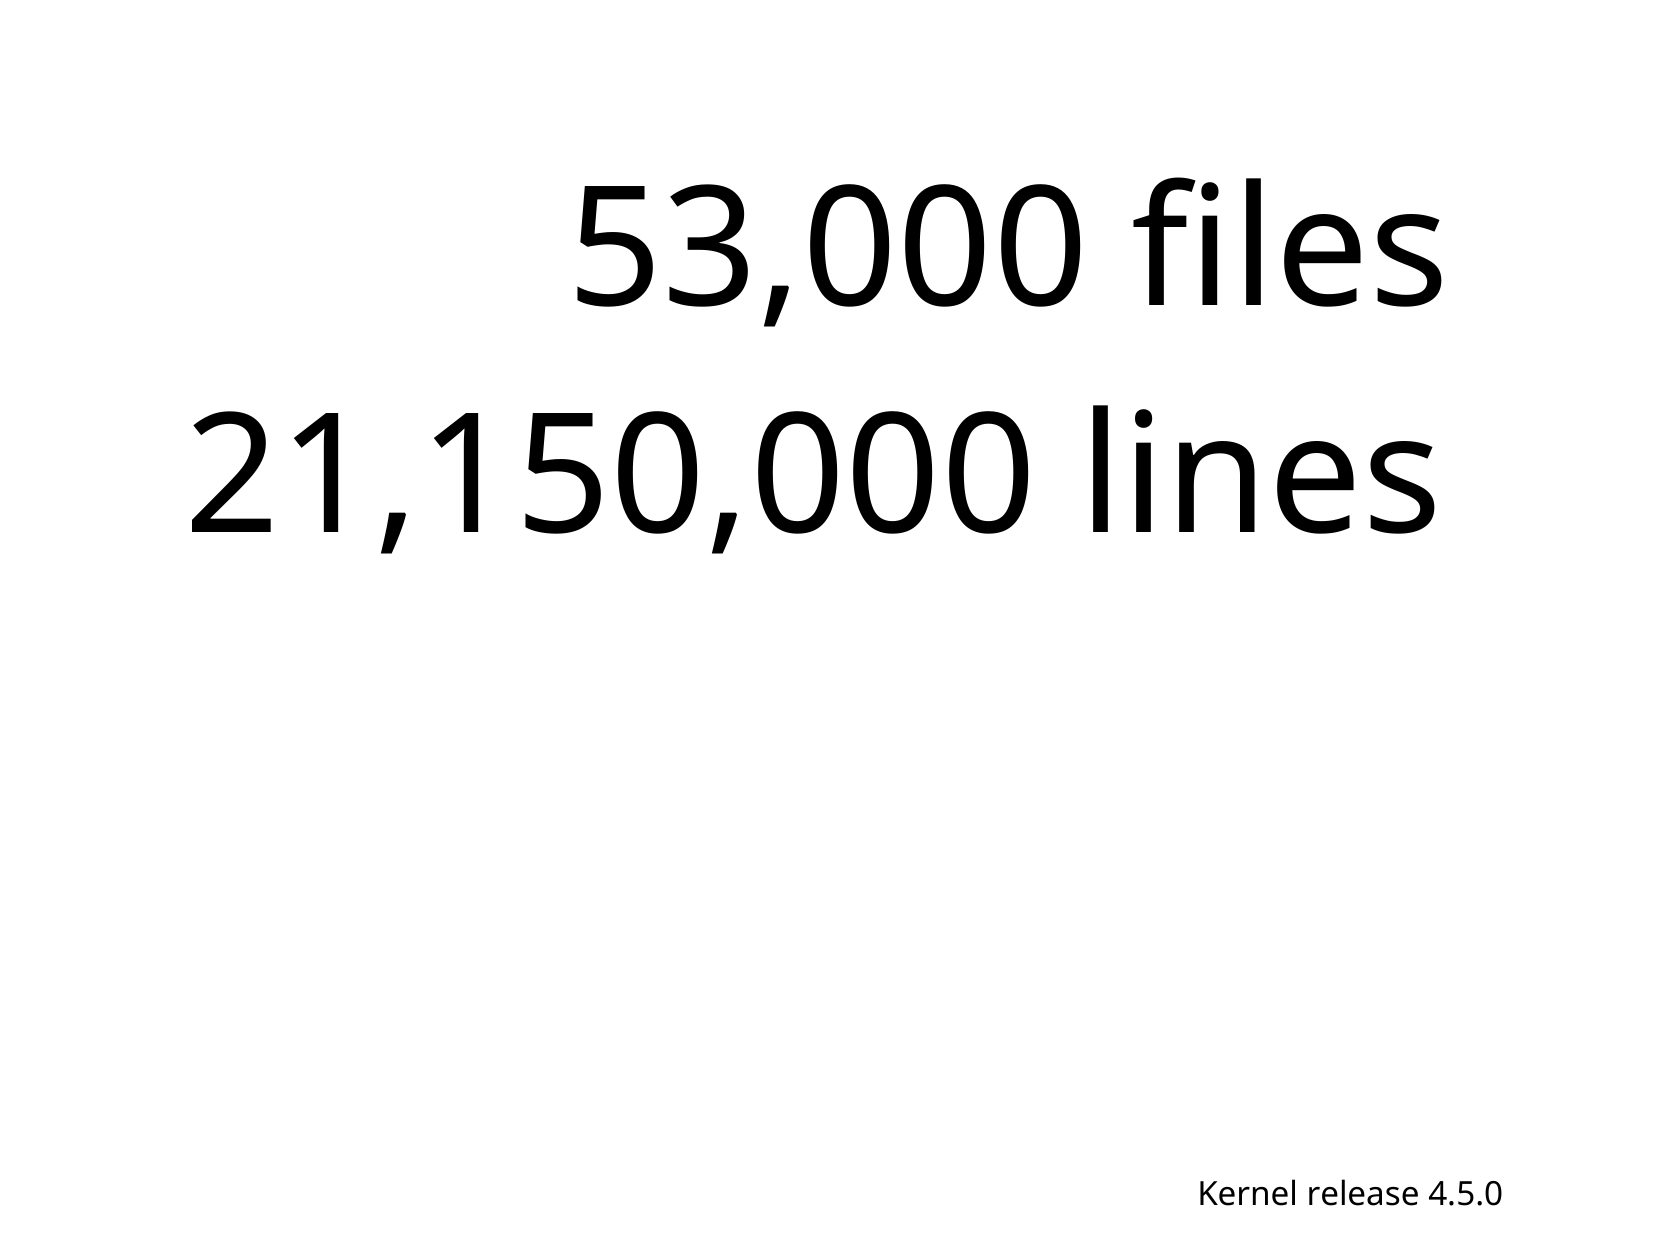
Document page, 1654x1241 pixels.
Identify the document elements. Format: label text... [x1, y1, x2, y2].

text_box Kernel release 4.5.0 [1182, 1162, 1542, 1218]
text_box 53,000 files 21,150,000 lines [163, 120, 1528, 536]
